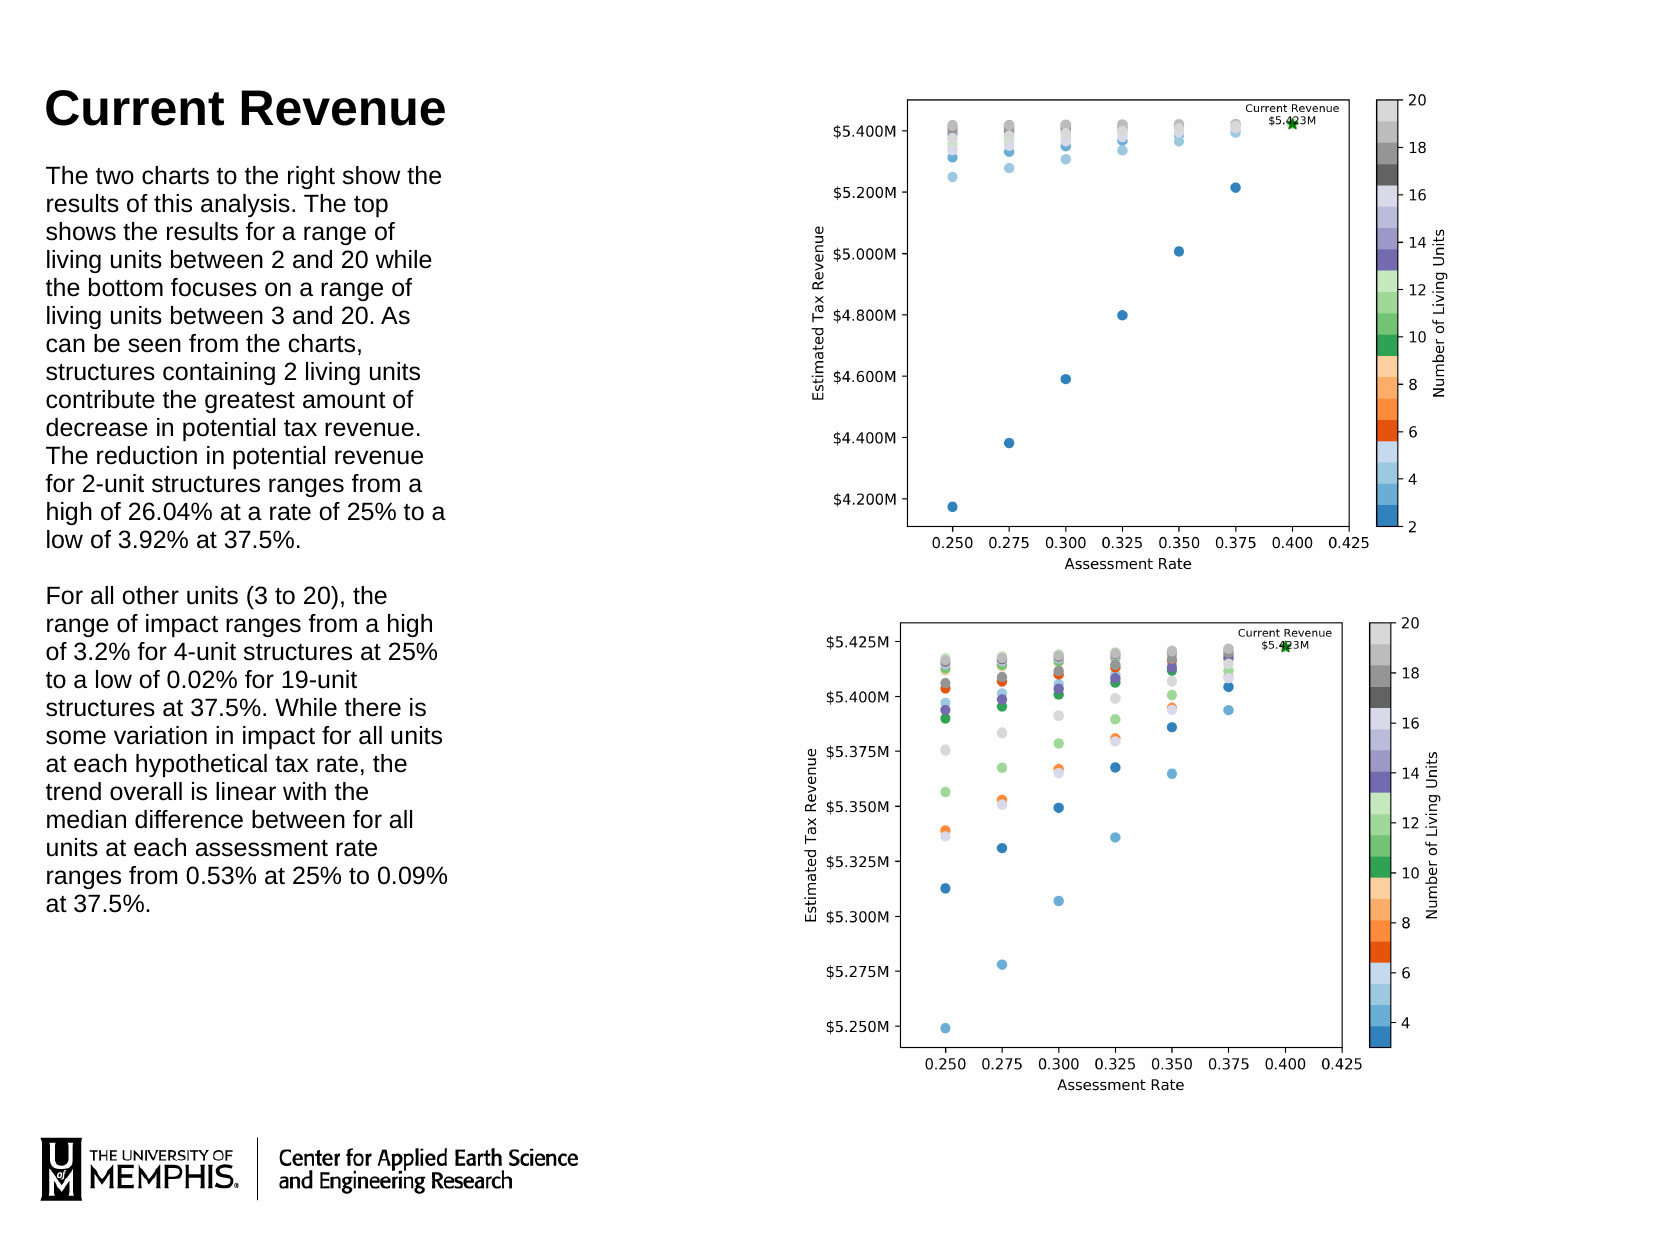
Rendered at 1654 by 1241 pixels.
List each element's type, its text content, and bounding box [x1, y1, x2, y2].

picture [789, 601, 1468, 1109]
picture [796, 78, 1475, 588]
text_box The two charts to the right show the results of this analysis. The top shows the results for a range of living units between 2 and 20 while the bottom focuses on a range of living units between 3 and 20. As can be seen from the charts, structures containing 2 living units contribute the greatest amount of decrease in potential tax revenue. The reduction in potential revenue for 2-unit structures ranges from a high of 26.04% at a rate of 25% to a low of 3.92% at 37.5%. For all other units (3 to 20), the range of impact ranges from a high of 3.2% for 4-unit structures at 25% to a low of 0.02% for 19-unit structures at 37.5%. While there is some variation in impact for all units at each hypothetical tax rate, the trend overall is linear with the median difference between for all units at each assessment rate ranges from 0.53% at 25% to 0.09% at 37.5%. [45, 165, 451, 974]
title Current Revenue [44, 52, 494, 165]
picture [15, 1121, 595, 1217]
